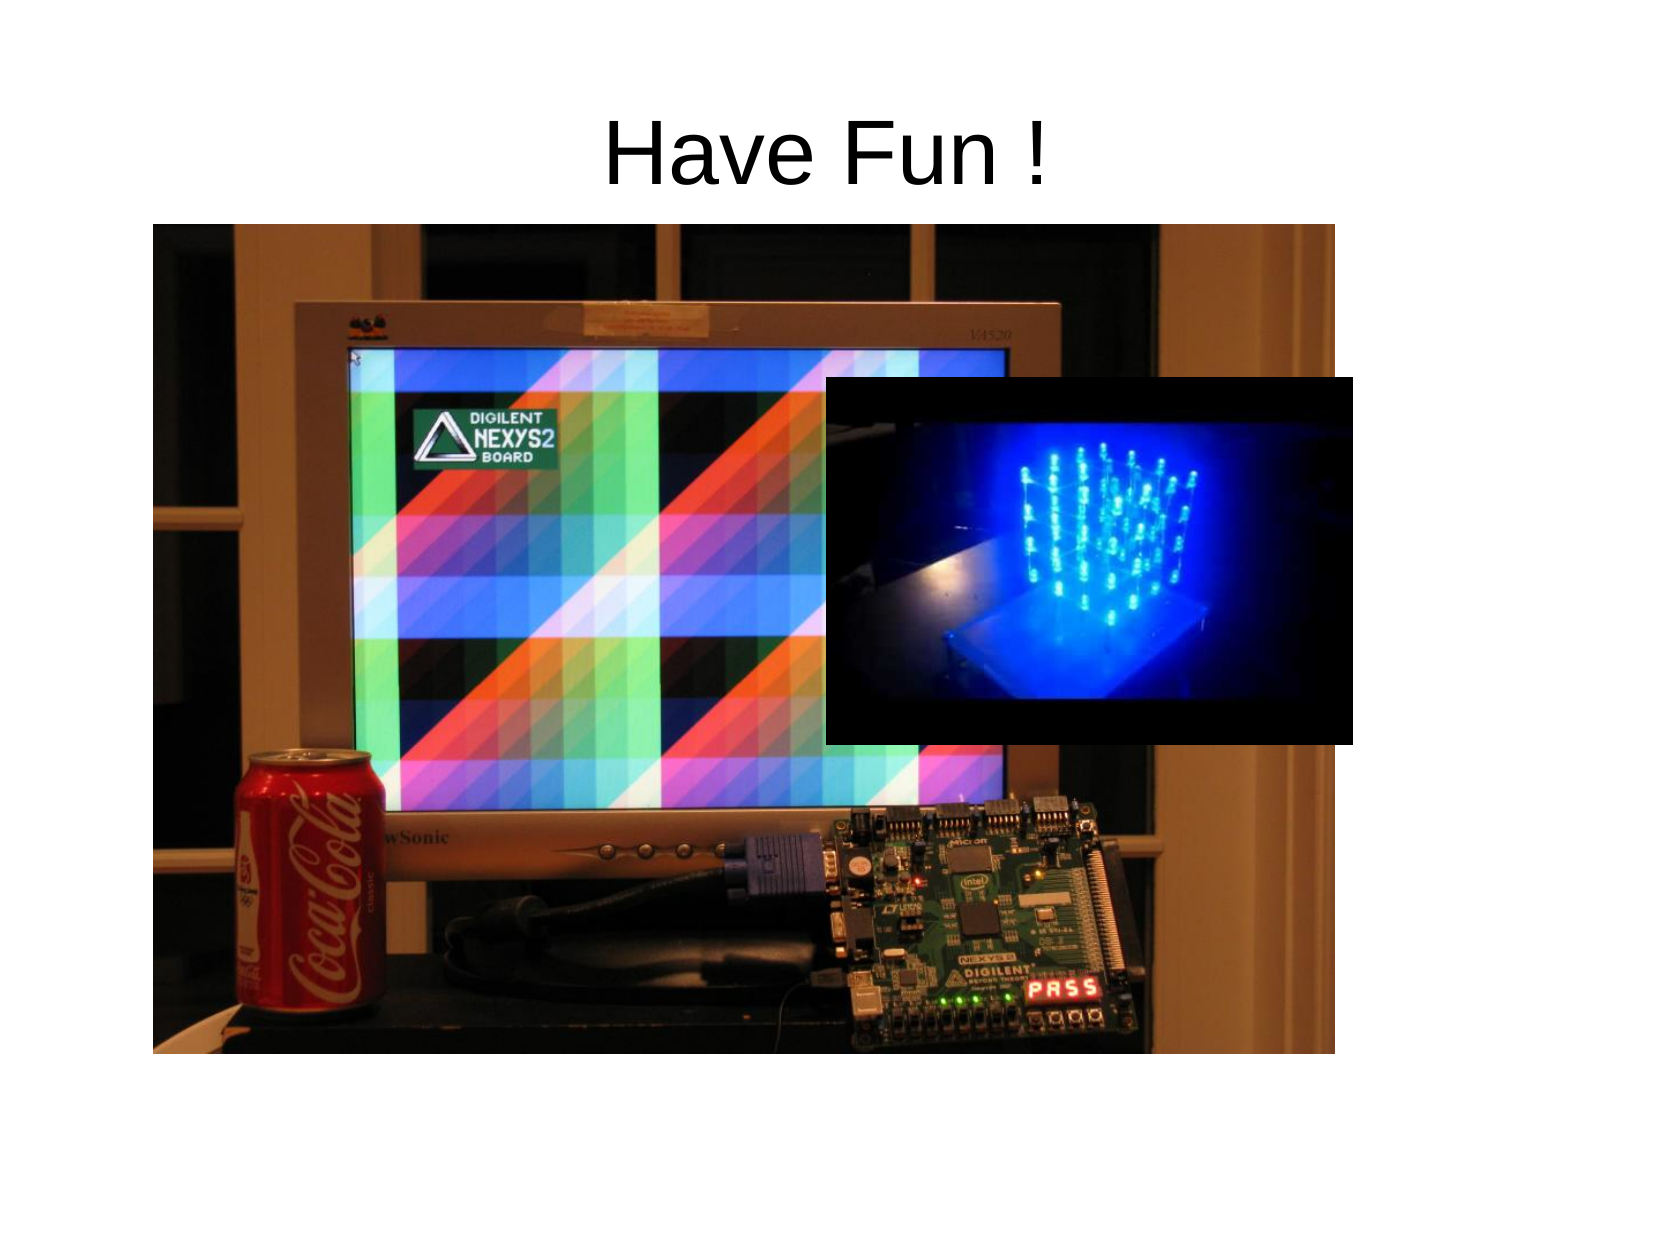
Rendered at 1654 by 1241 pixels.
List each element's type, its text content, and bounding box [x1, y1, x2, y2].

picture [153, 224, 1353, 1054]
title Have Fun ! [82, 56, 1571, 250]
